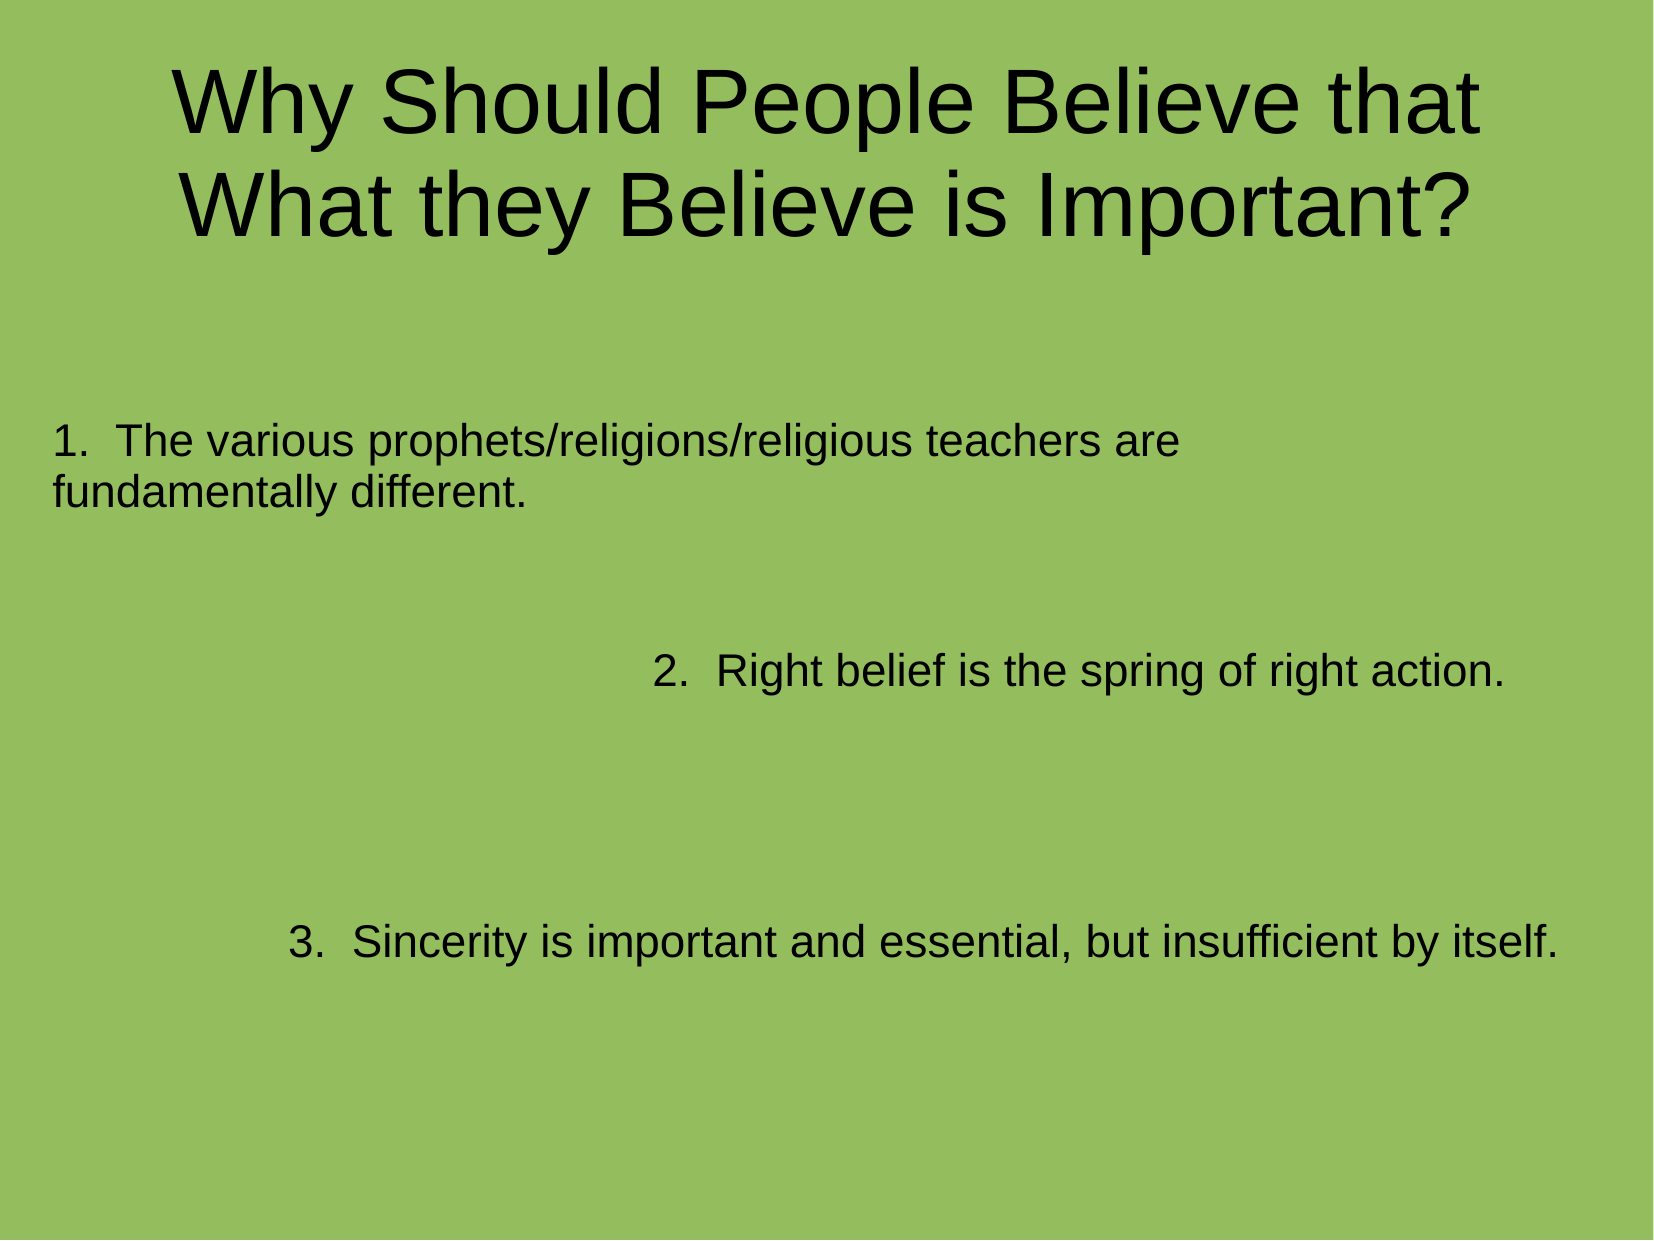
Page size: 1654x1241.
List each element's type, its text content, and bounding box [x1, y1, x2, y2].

title Why Should People Believe that What they Believe is Important? [82, 49, 1571, 257]
text_box 2. Right belief is the spring of right action. [637, 637, 1522, 704]
text_box 1. The various prophets/religions/religious teachers are fundamentally different. [37, 407, 1201, 526]
text_box 3. Sincerity is important and essential, but insufficient by itself. [273, 908, 1576, 976]
